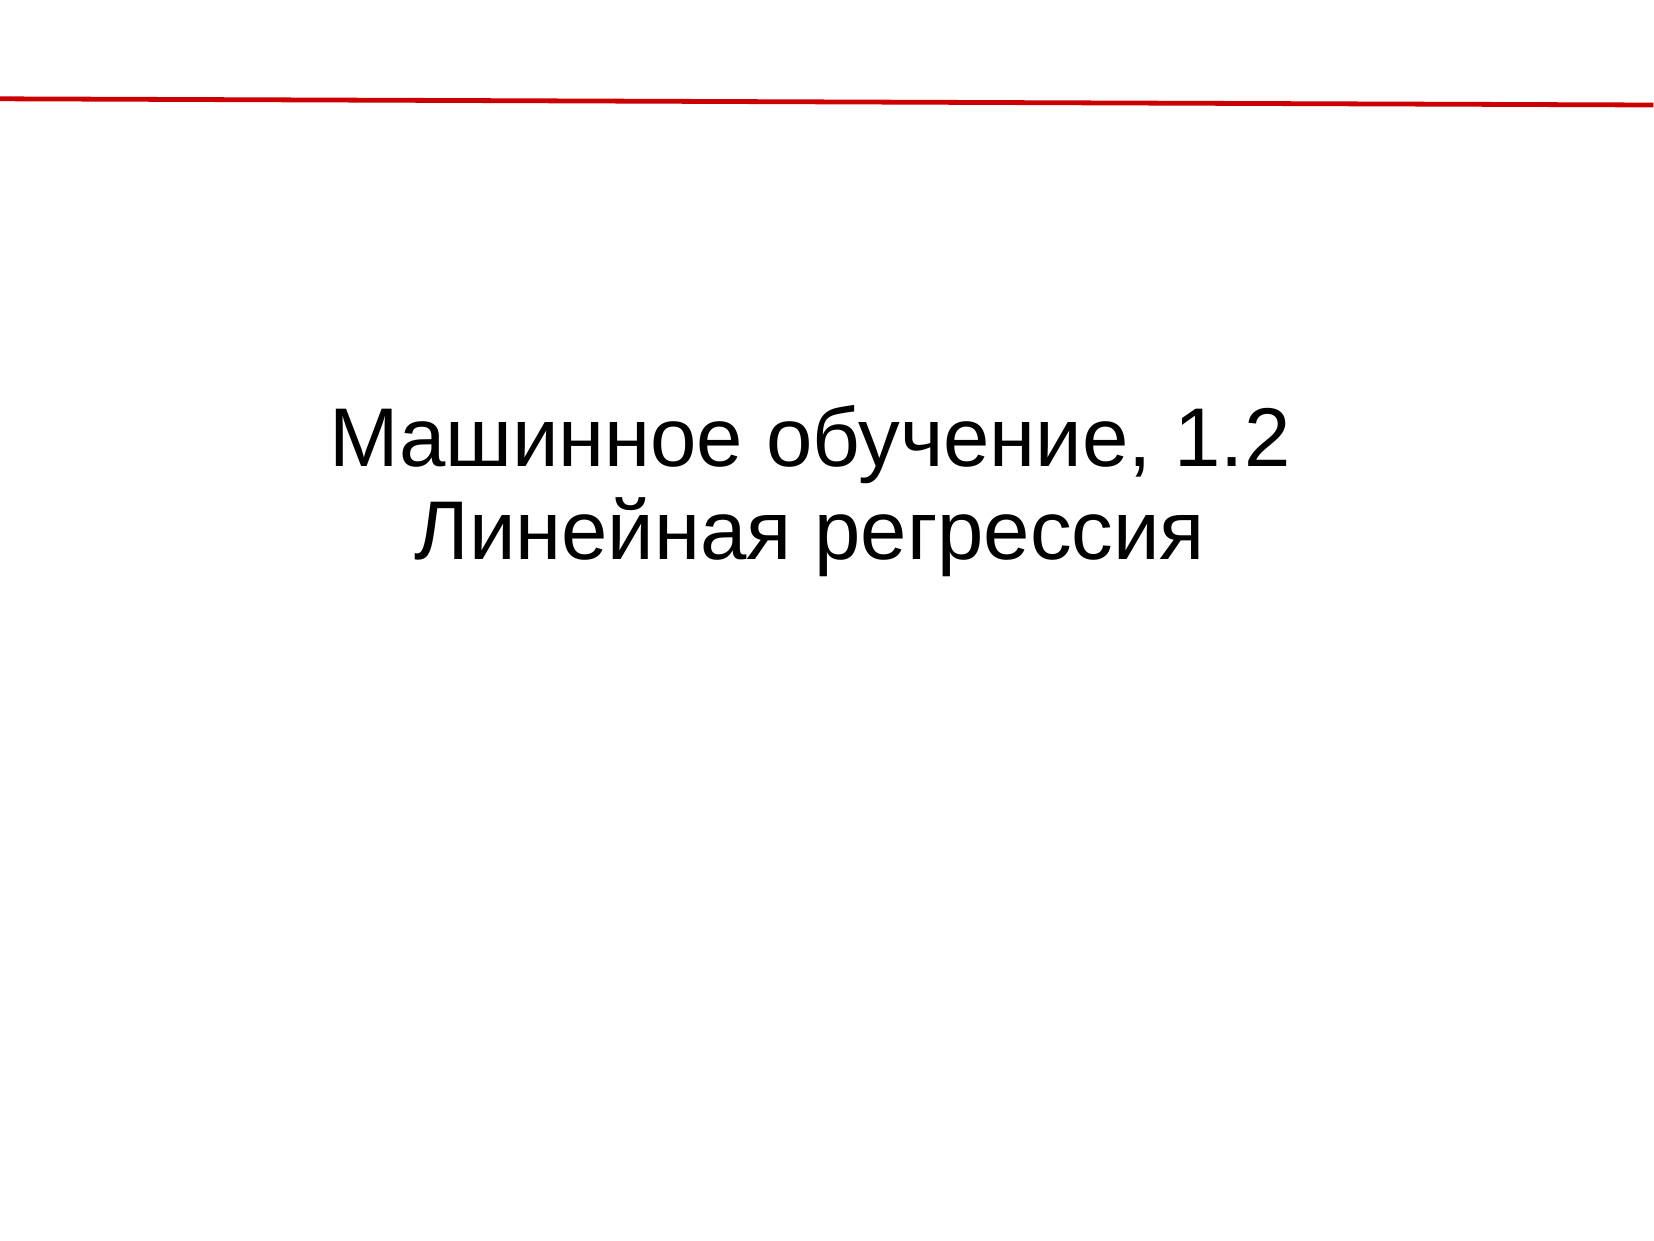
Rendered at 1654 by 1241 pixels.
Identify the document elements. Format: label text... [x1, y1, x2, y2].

text_box Машинное обучение, 1.2 Линейная регрессия [225, 384, 1396, 586]
